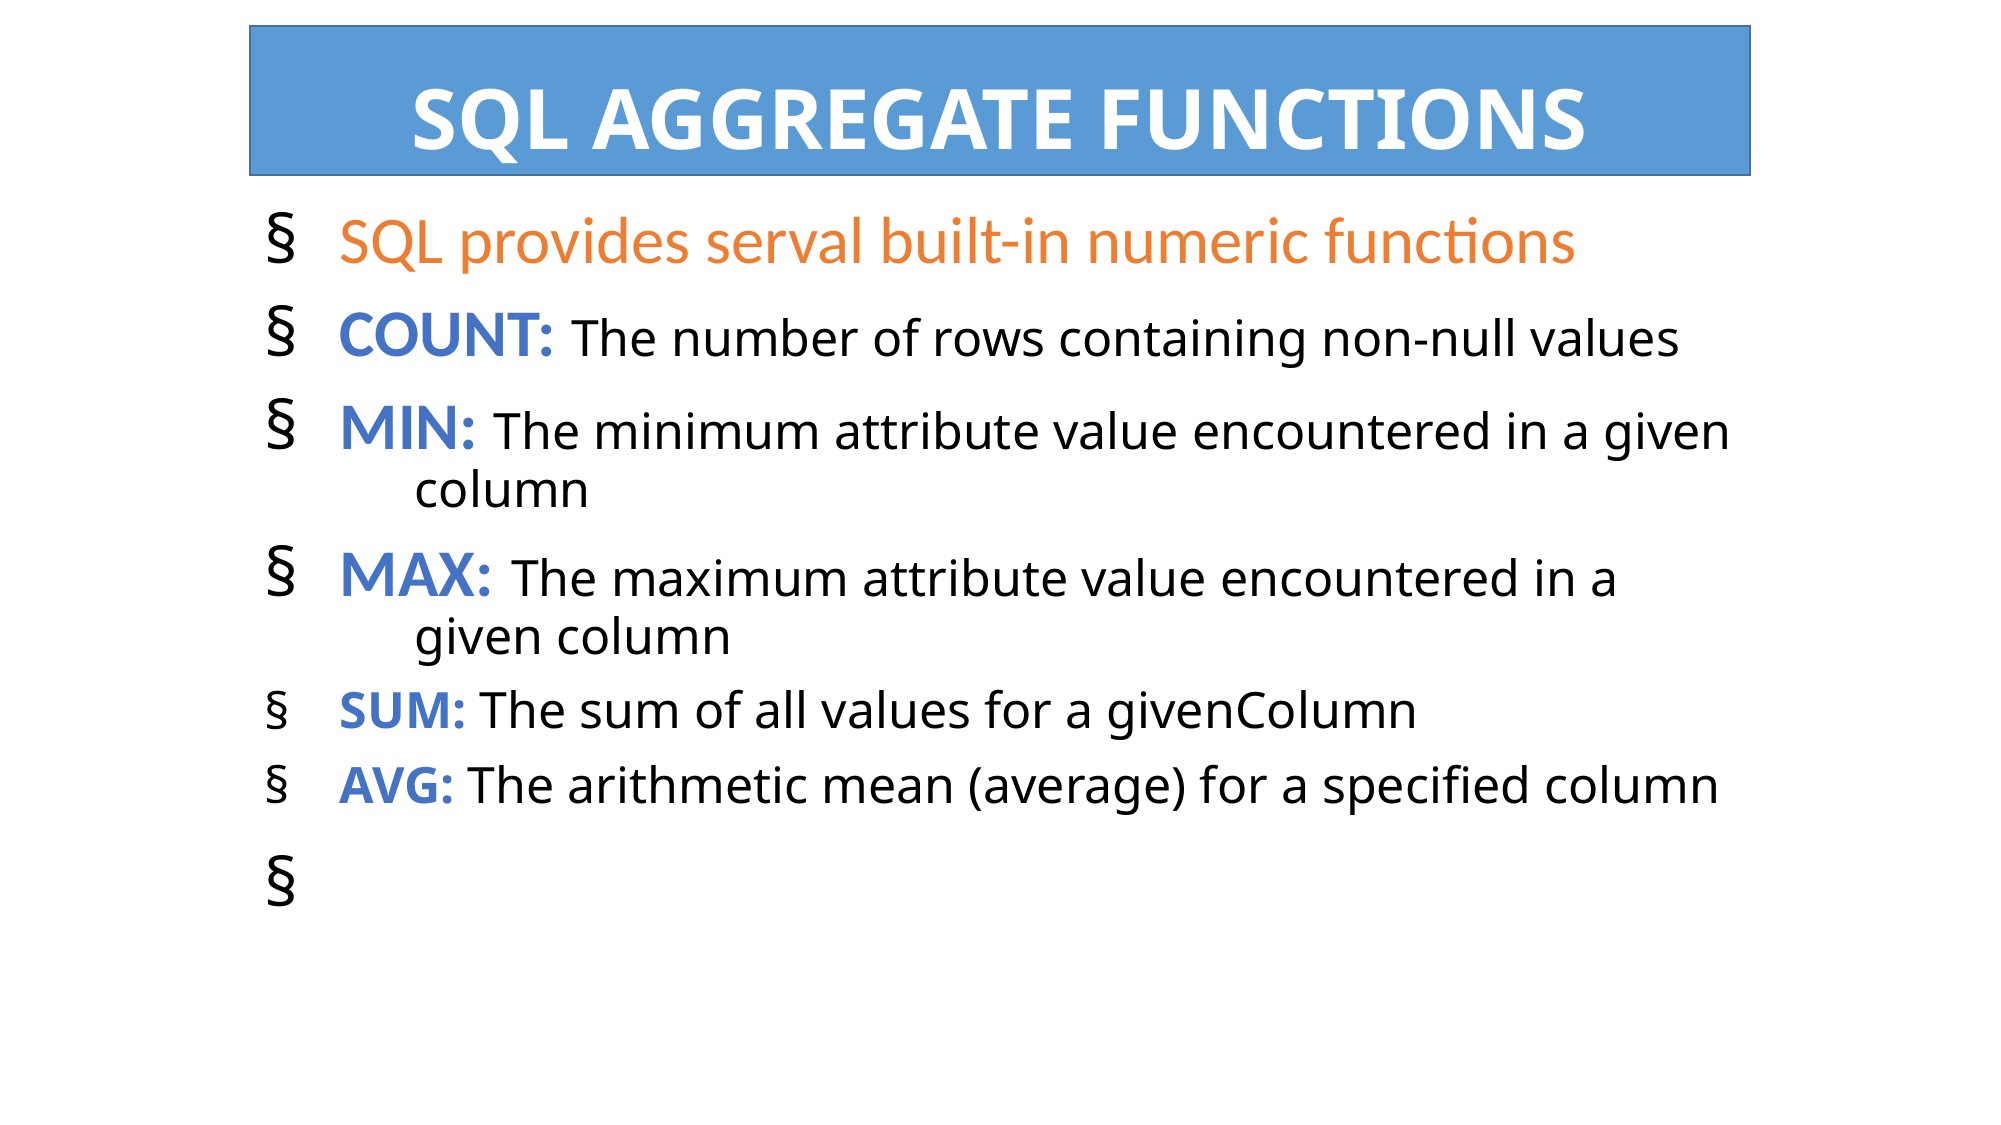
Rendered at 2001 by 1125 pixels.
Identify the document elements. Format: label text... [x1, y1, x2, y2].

title SQL AGGREGATE FUNCTIONS [249, 26, 1750, 176]
subtitle SQL provides serval built-in numeric functions COUNT: The number of rows containing non-null values MIN: The minimum attribute value encountered in a given column MAX: The maximum attribute value encountered in a given column SUM: The sum of all values for a givenColumn AVG: The arithmetic mean (average) for a specified column [249, 198, 1750, 1051]
